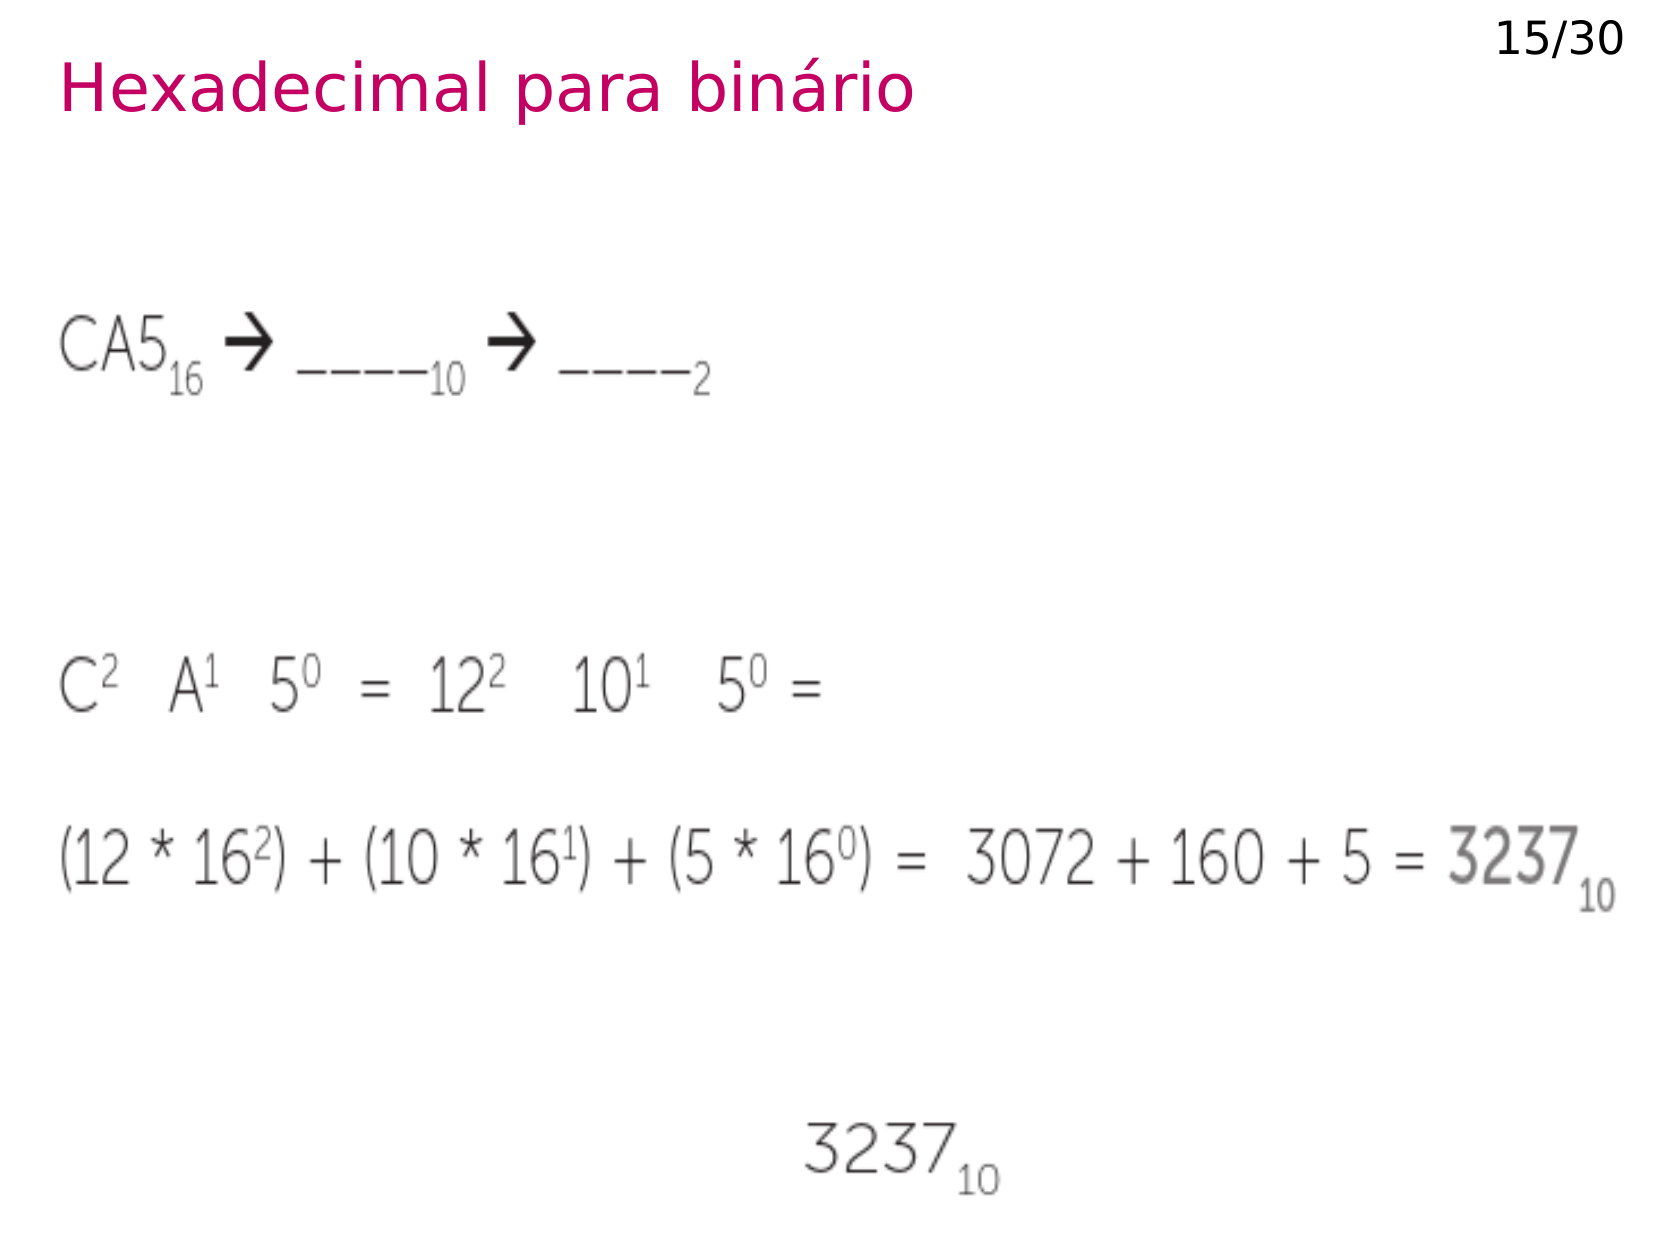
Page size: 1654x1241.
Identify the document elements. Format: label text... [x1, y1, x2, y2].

picture [798, 1110, 1004, 1201]
picture [49, 307, 1623, 922]
title Hexadecimal para binário [59, 29, 1625, 148]
